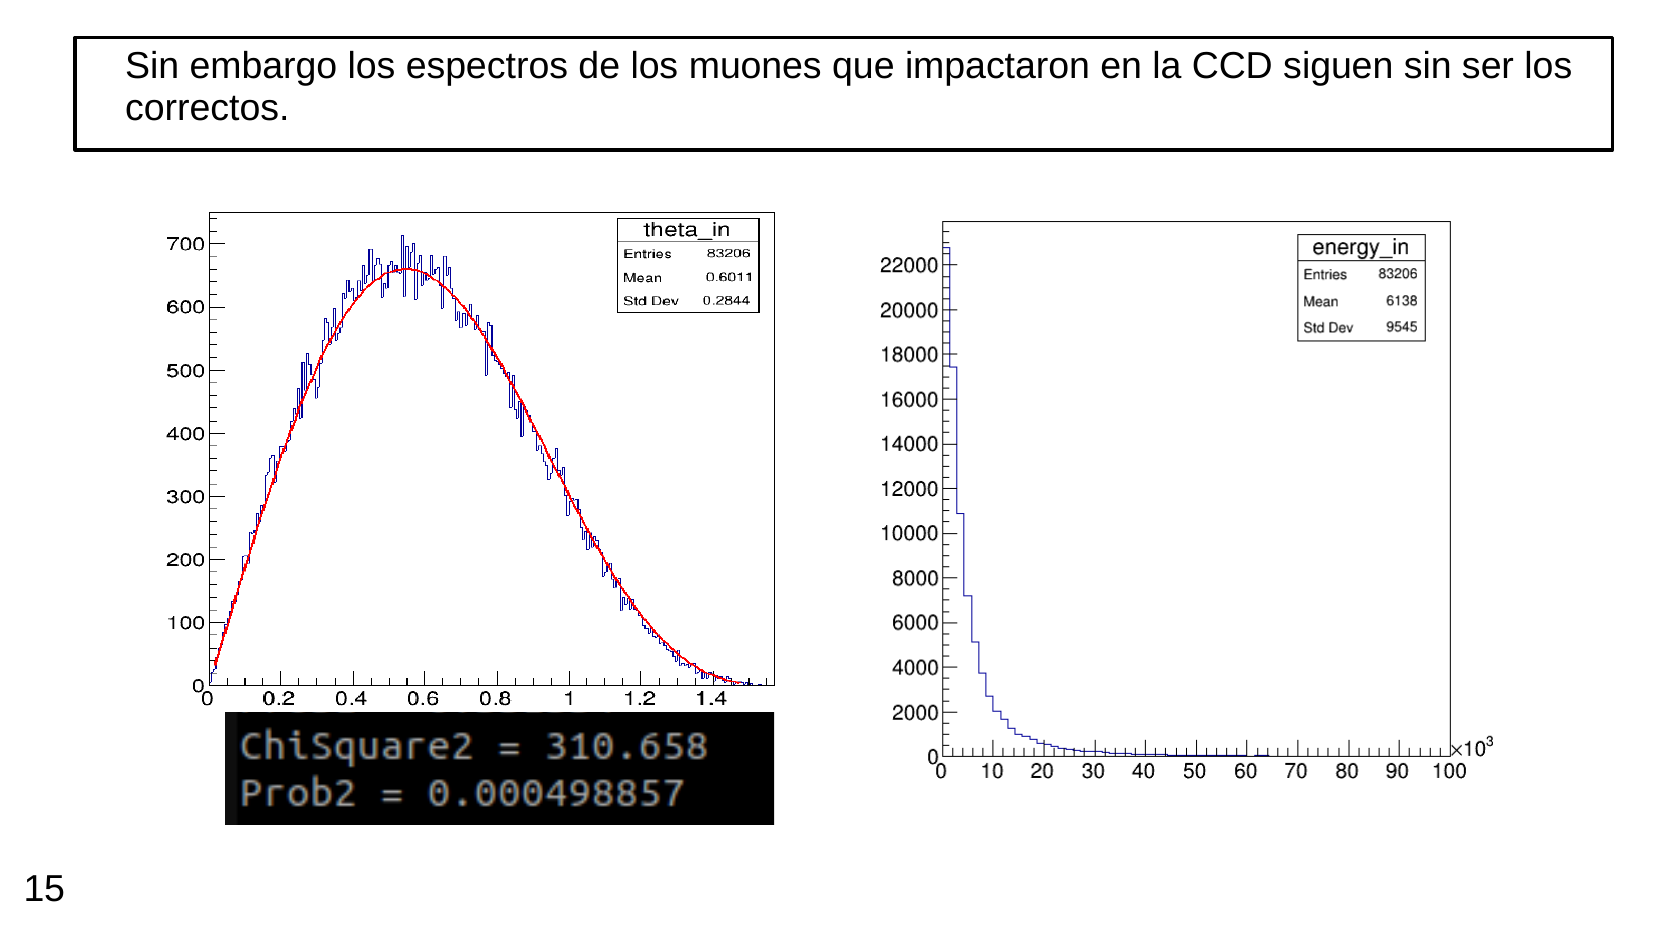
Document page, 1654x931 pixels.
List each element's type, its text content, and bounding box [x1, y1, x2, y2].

picture [865, 206, 1501, 788]
text_box Sin embargo los espectros de los muones que impactaron en la CCD siguen sin ser los correctos. [75, 37, 1613, 151]
text_box <number> [8, 860, 638, 931]
picture [150, 194, 788, 826]
